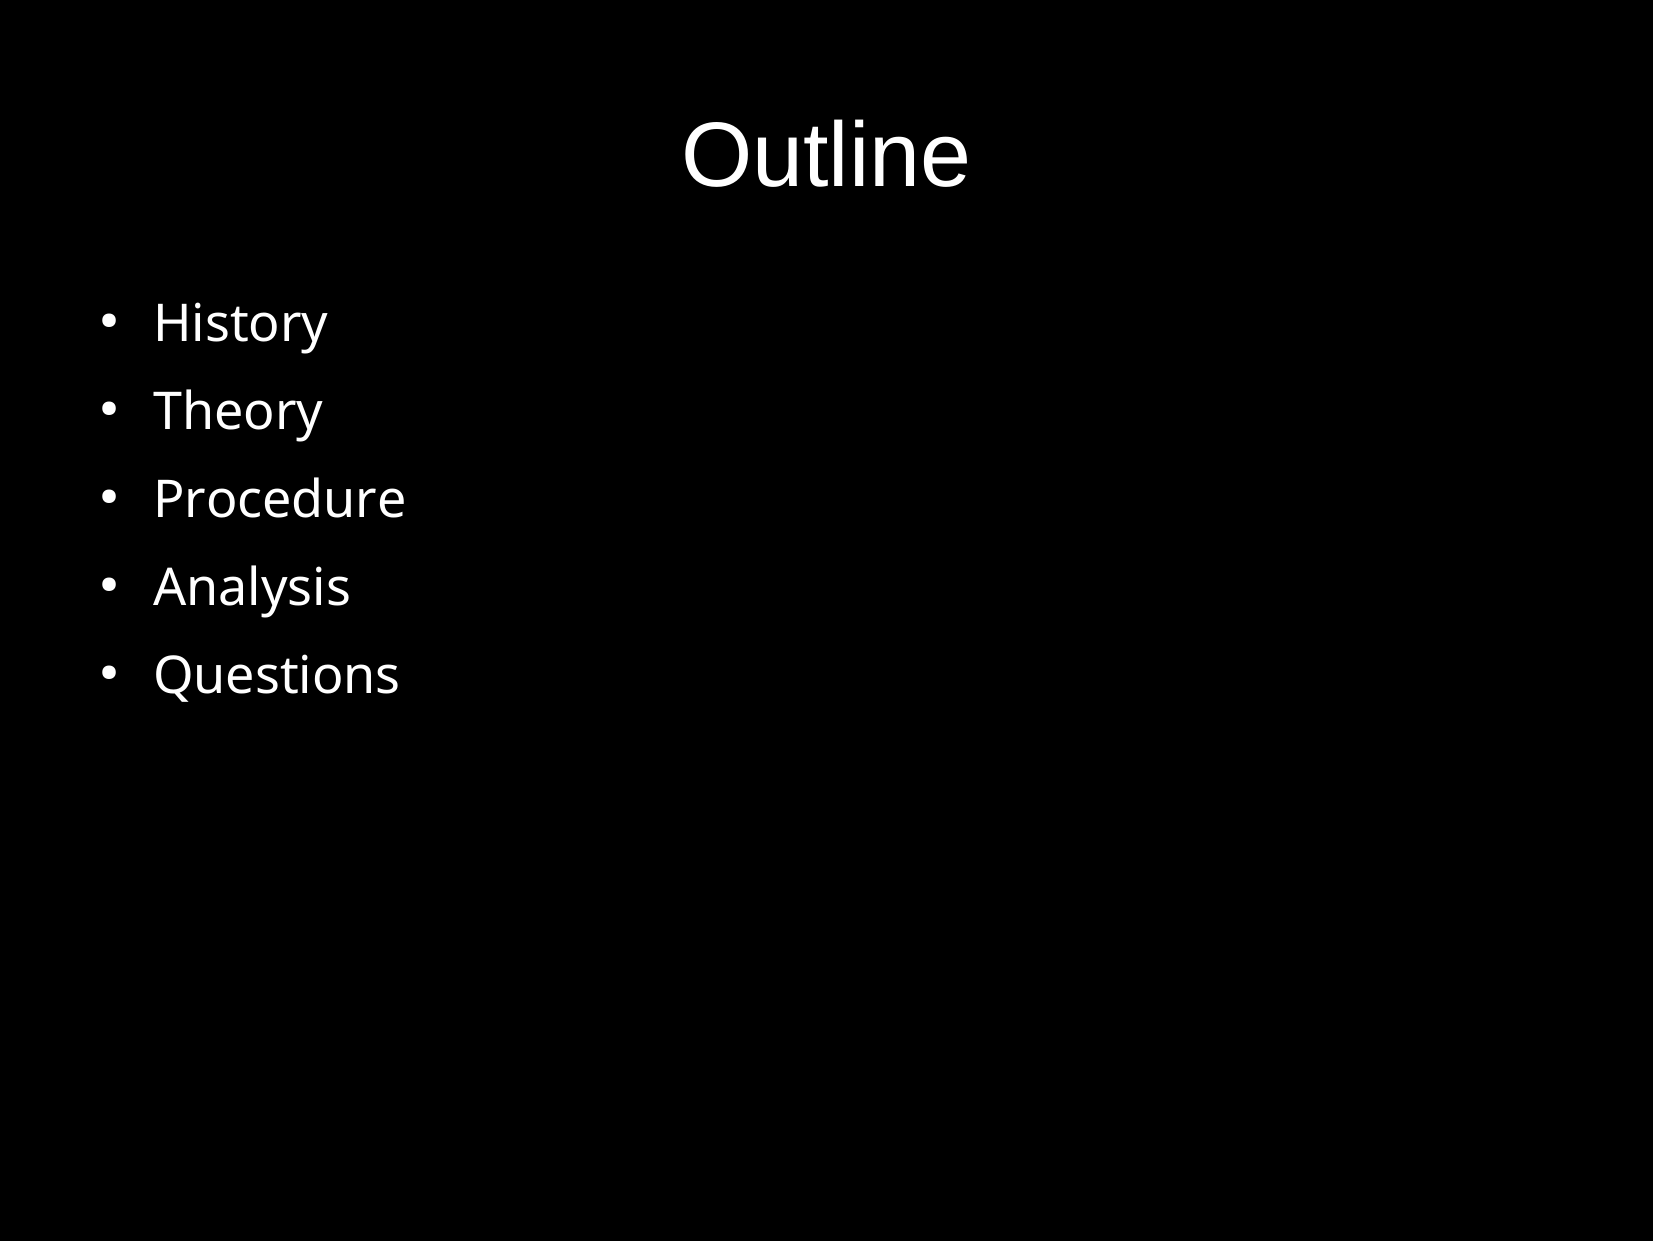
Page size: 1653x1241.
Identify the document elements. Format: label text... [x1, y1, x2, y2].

list History Theory Procedure Analysis Questions [82, 290, 1571, 1010]
title Outline [82, 49, 1571, 257]
